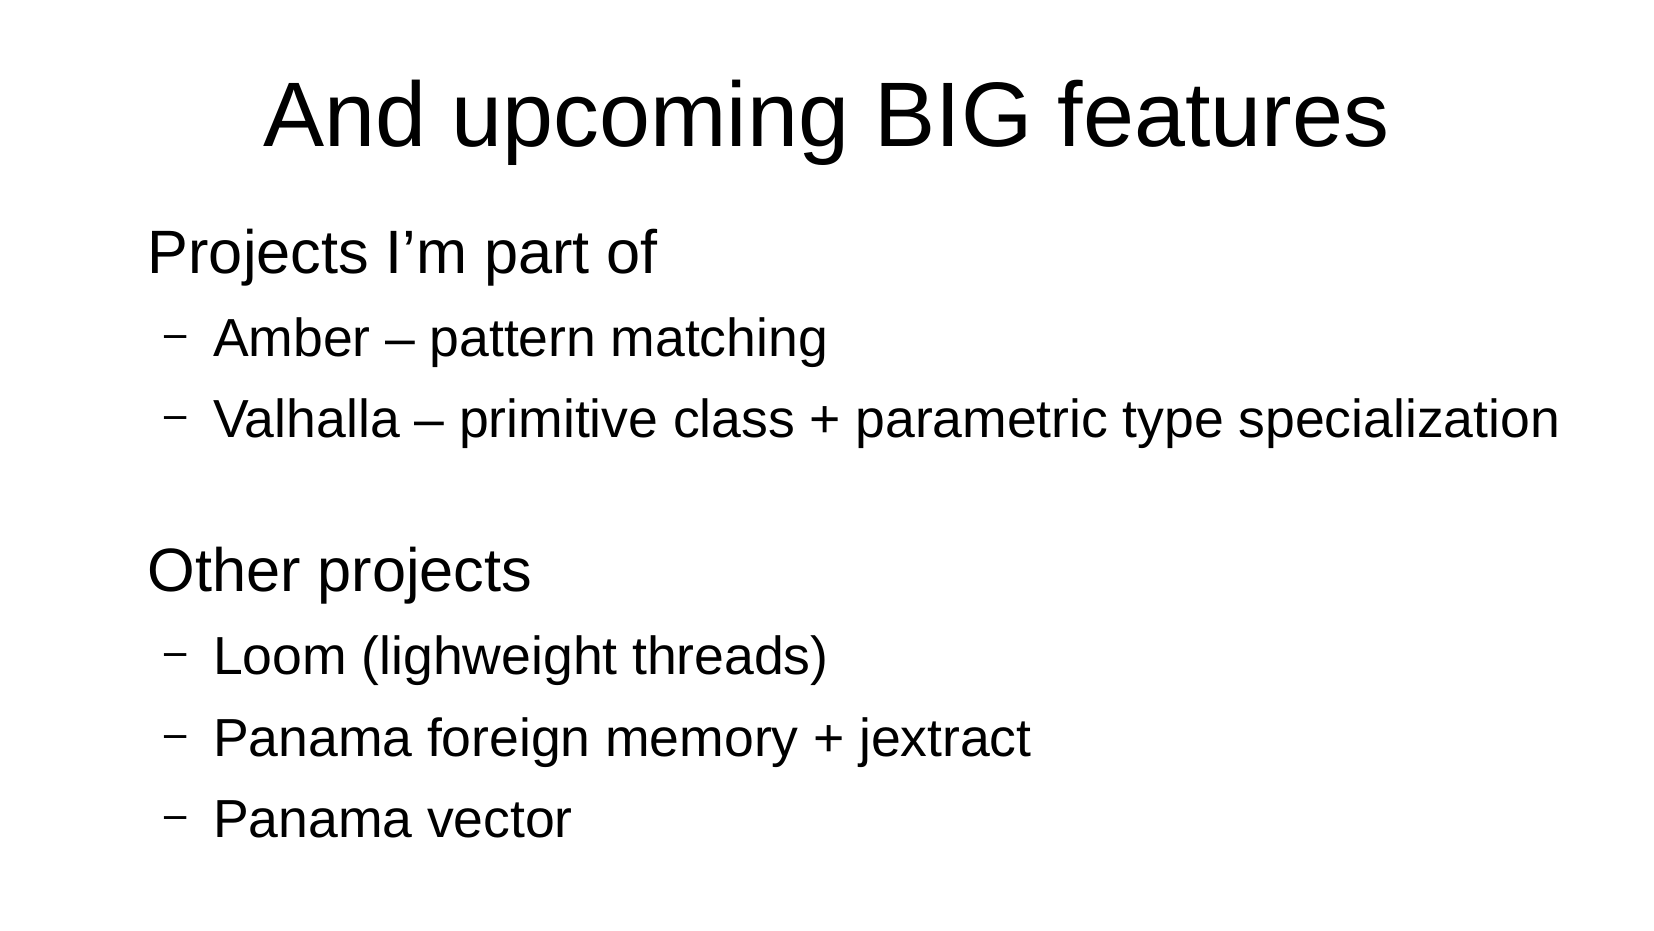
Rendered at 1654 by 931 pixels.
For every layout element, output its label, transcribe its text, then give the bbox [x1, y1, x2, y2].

title And upcoming BIG features [82, 37, 1571, 193]
list Projects I’m part of Amber – pattern matching Valhalla – primitive class + parametric type specialization Other projects Loom (lighweight threads) Panama foreign memory + jextract Panama vector [82, 217, 1571, 863]
